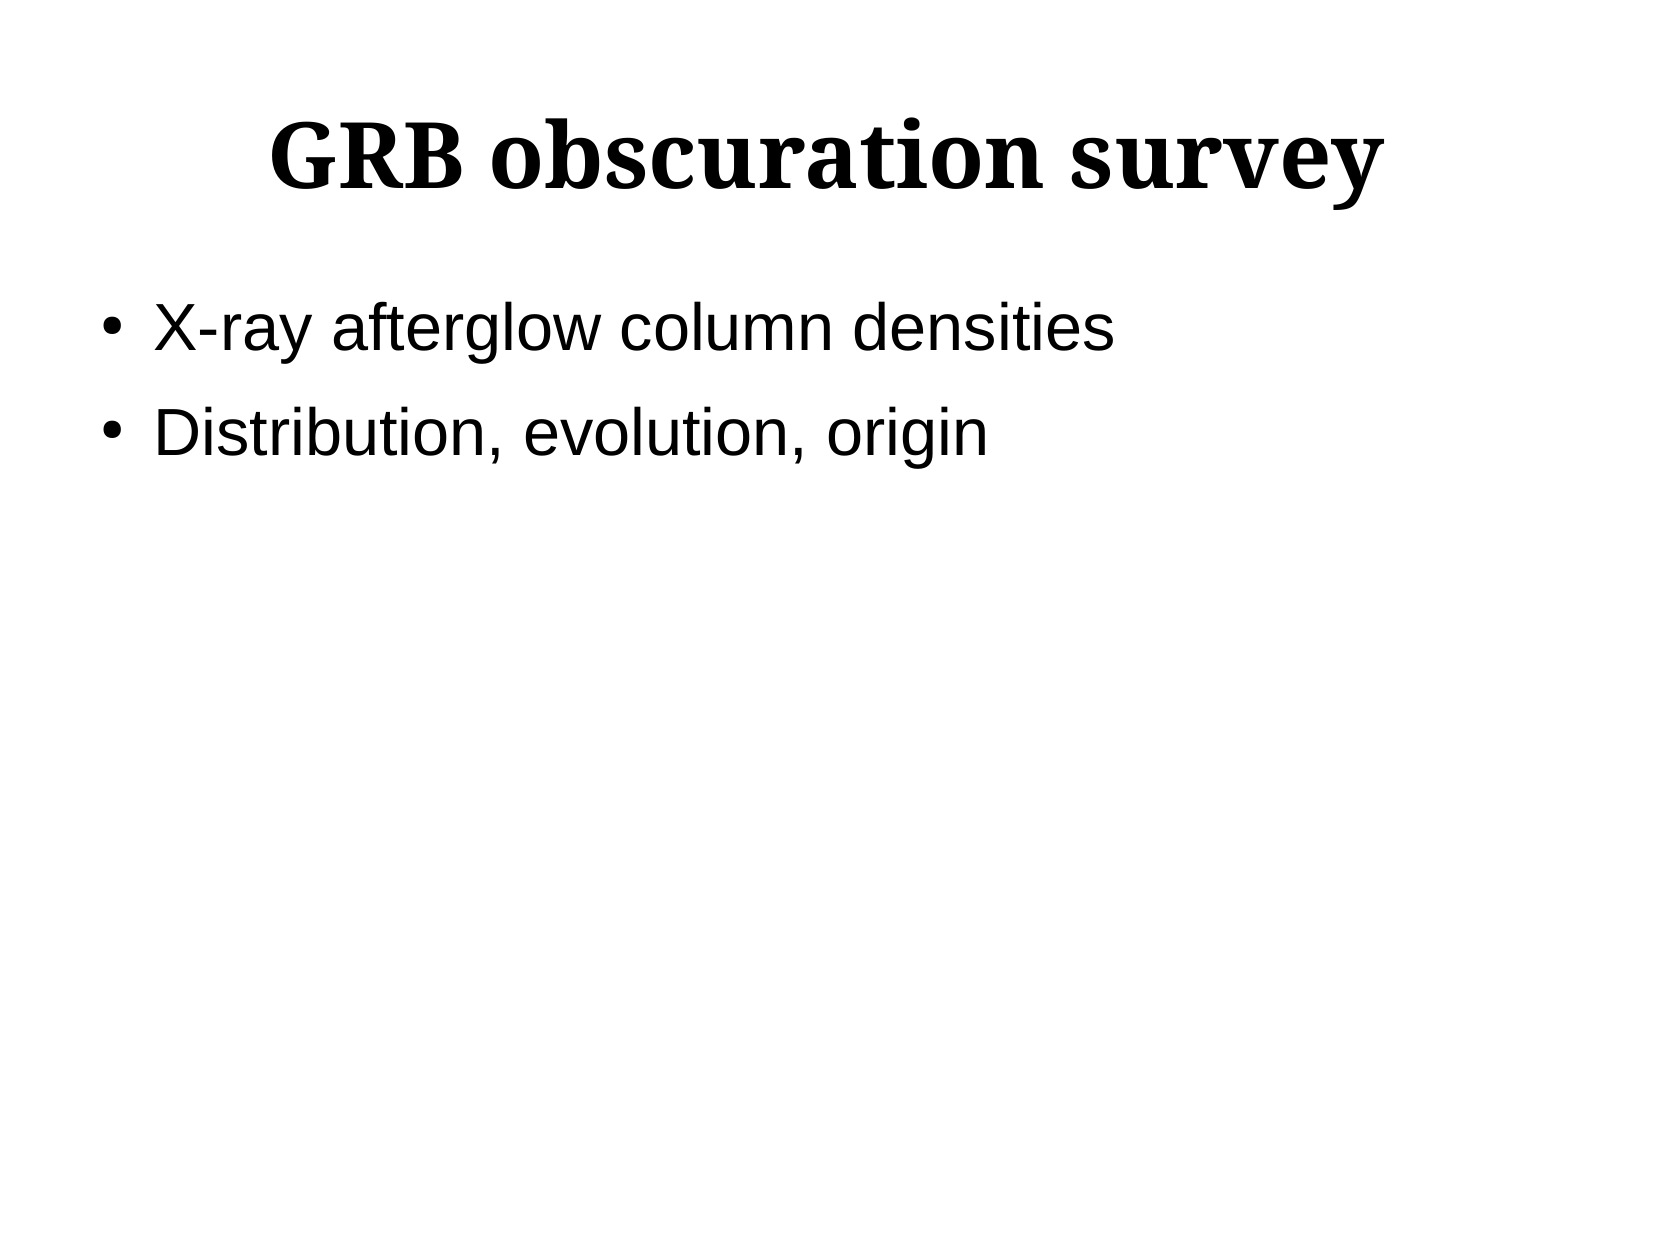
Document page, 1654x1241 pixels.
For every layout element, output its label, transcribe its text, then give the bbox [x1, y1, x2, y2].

title GRB obscuration survey [82, 49, 1571, 257]
list X-ray afterglow column densities Distribution, evolution, origin [82, 290, 1571, 1010]
